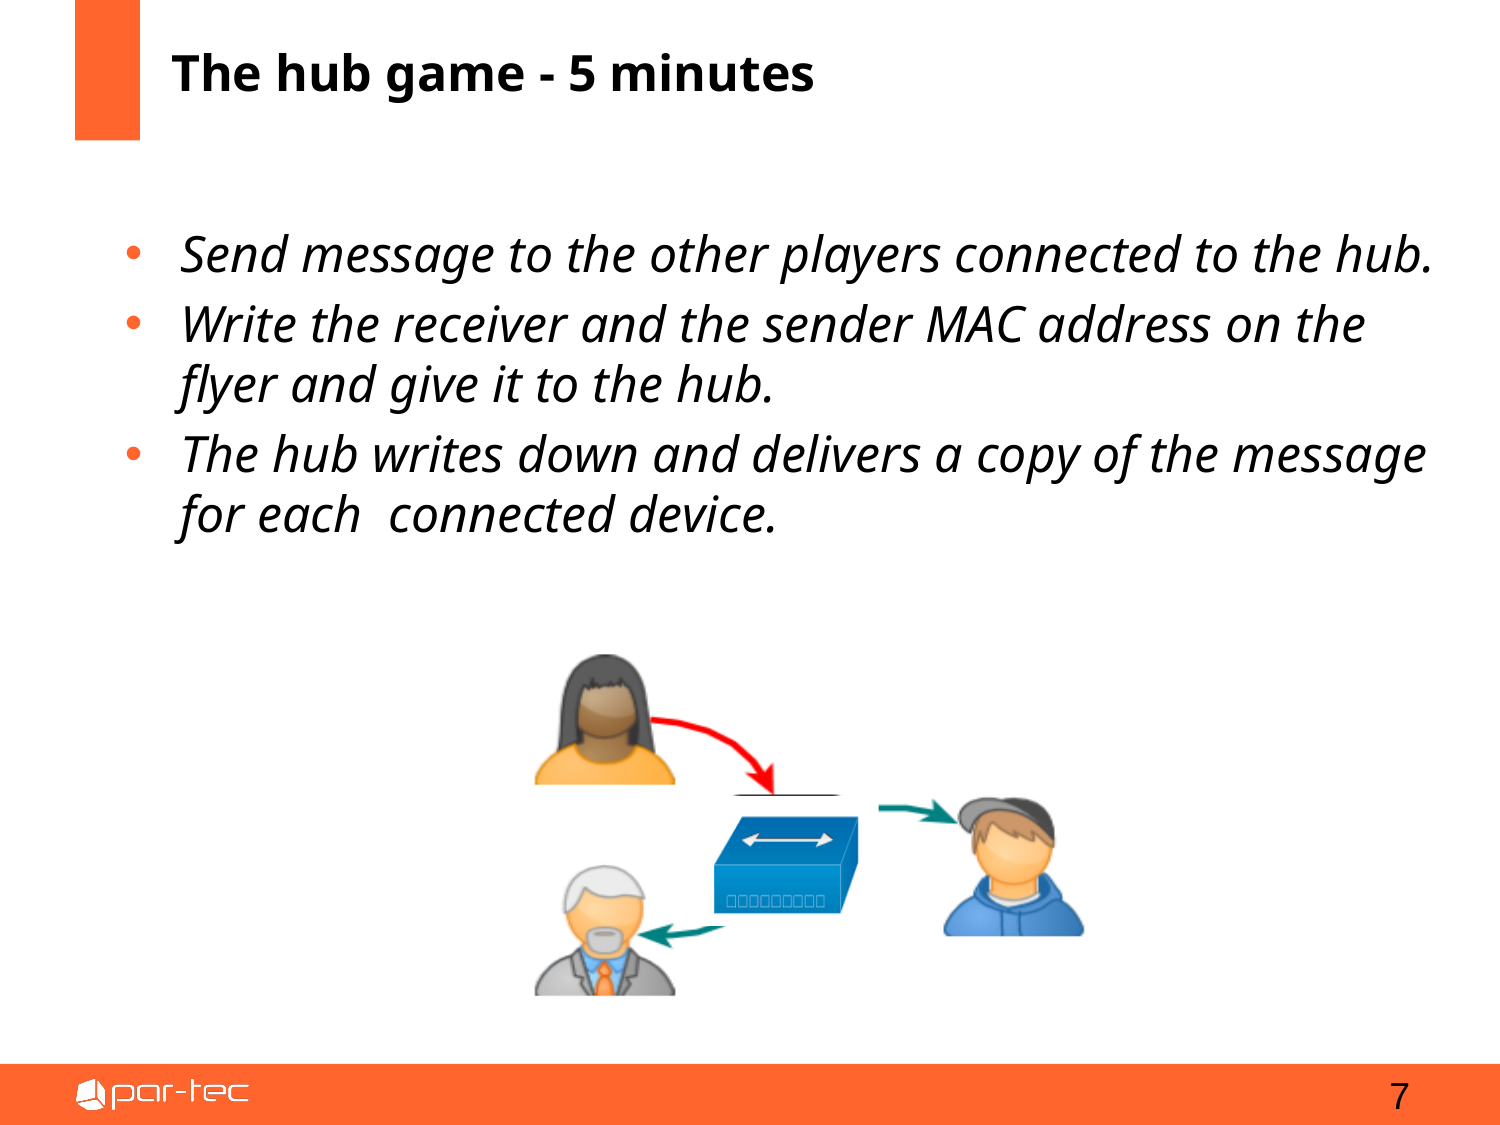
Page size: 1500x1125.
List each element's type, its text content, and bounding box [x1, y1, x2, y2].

text_box Send message to the other players connected to the hub. Write the receiver and the sender MAC address on the flyer and give it to the hub. The hub writes down and delivers a copy of the message for each connected device. [109, 214, 1461, 1060]
text_box The hub game - 5 minutes [171, 0, 1424, 143]
picture [75, 1077, 250, 1116]
picture [496, 624, 1118, 1038]
